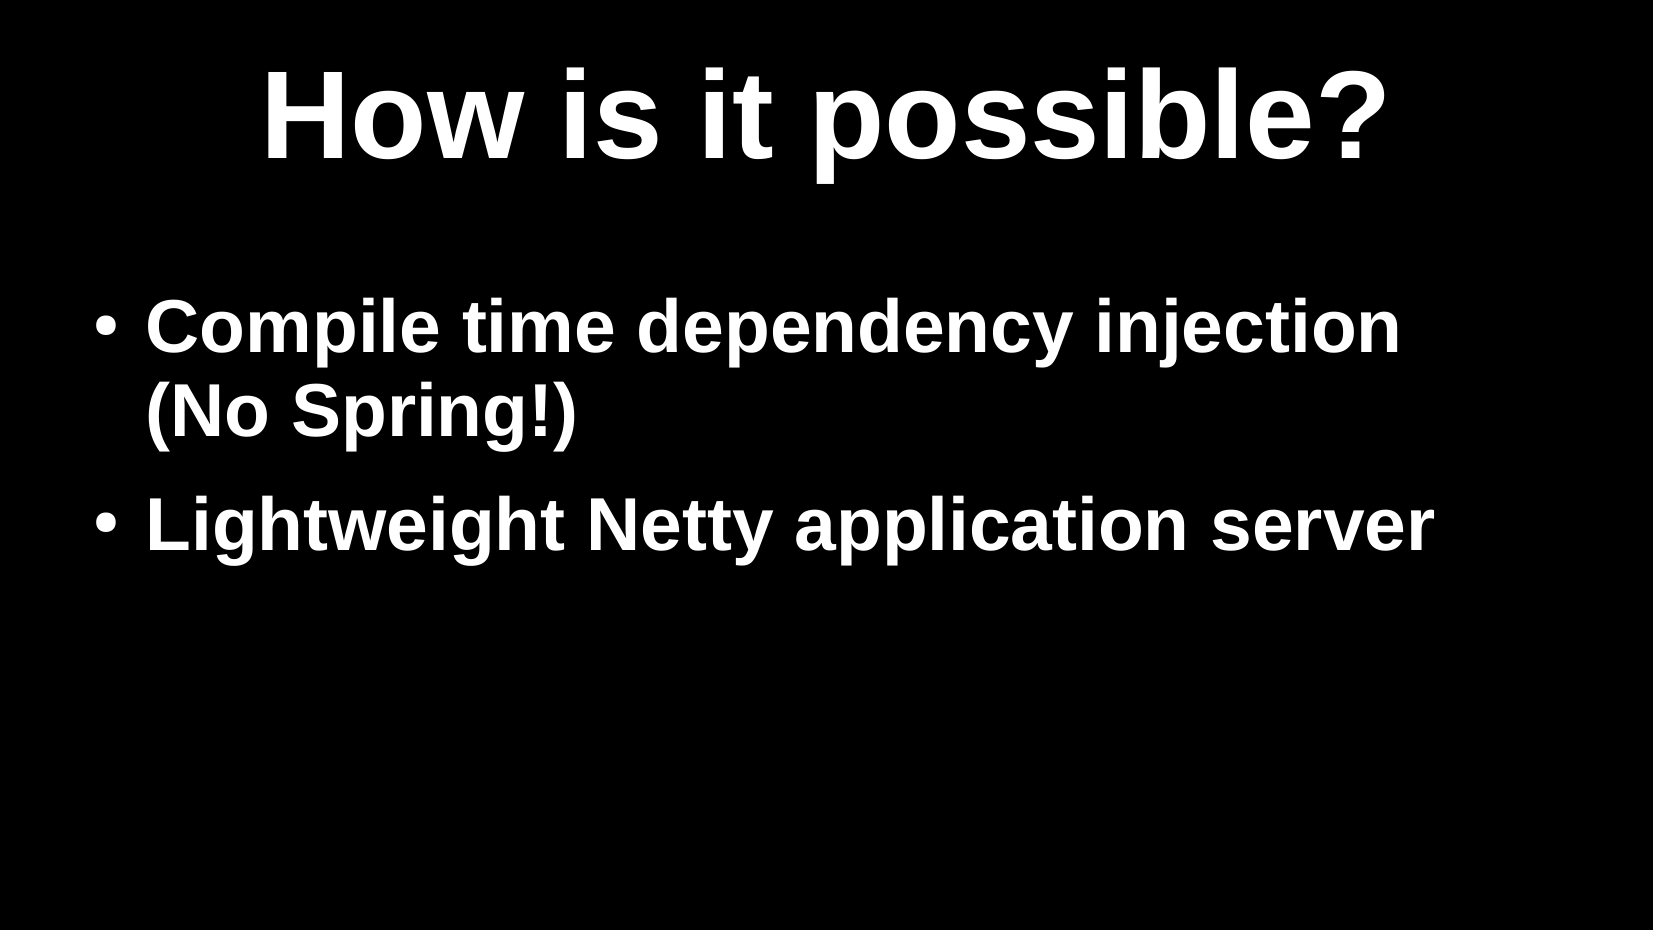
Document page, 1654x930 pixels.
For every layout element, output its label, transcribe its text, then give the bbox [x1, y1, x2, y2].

list Compile time dependency injection (No Spring!) Lightweight Netty application server [75, 284, 1563, 825]
title How is it possible? [82, 37, 1571, 193]
